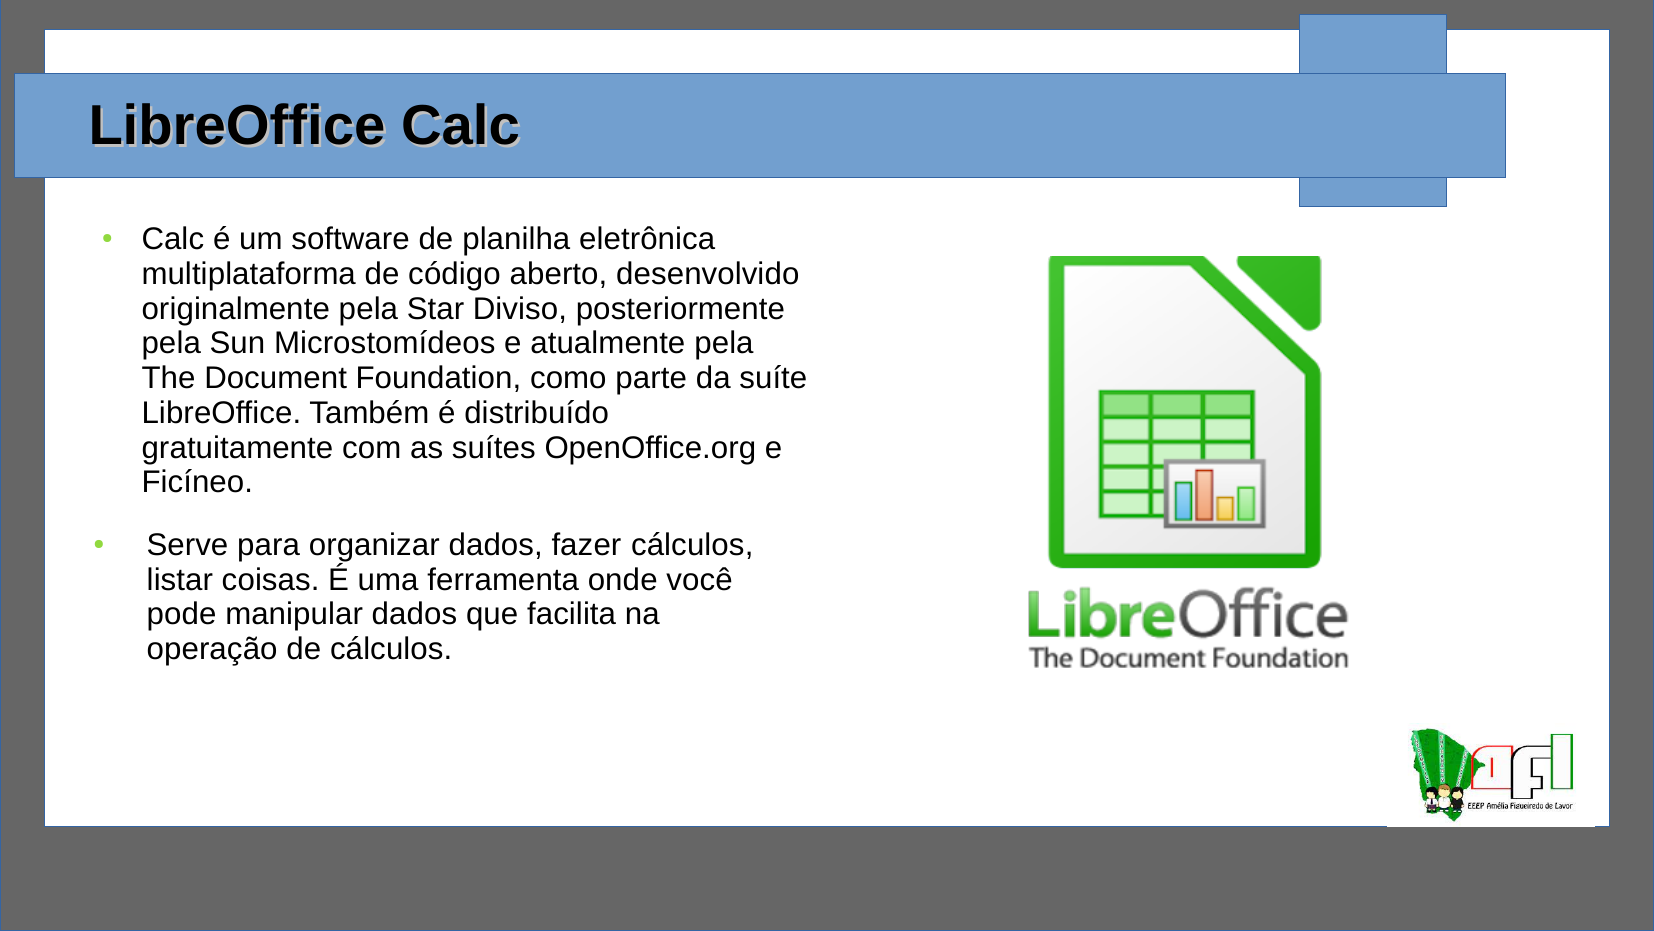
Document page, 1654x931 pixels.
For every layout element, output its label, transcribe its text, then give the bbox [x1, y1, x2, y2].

picture [1387, 723, 1595, 827]
picture [826, 256, 1536, 680]
list Calc é um software de planilha eletrônica multiplataforma de código aberto, desenvolvido originalmente pela Star Diviso, posteriormente pela Sun Microstomídeos e atualmente pela The Document Foundation, como parte da suíte LibreOffice. Também é distribuído gratuitamente com as suítes OpenOffice.org e Ficíneo. [88, 221, 809, 504]
list Serve para organizar dados, fazer cálculos, listar coisas. É uma ferramenta onde você pode manipular dados que facilita na operação de cálculos. [75, 527, 797, 809]
title LibreOffice Calc [88, 73, 1506, 178]
